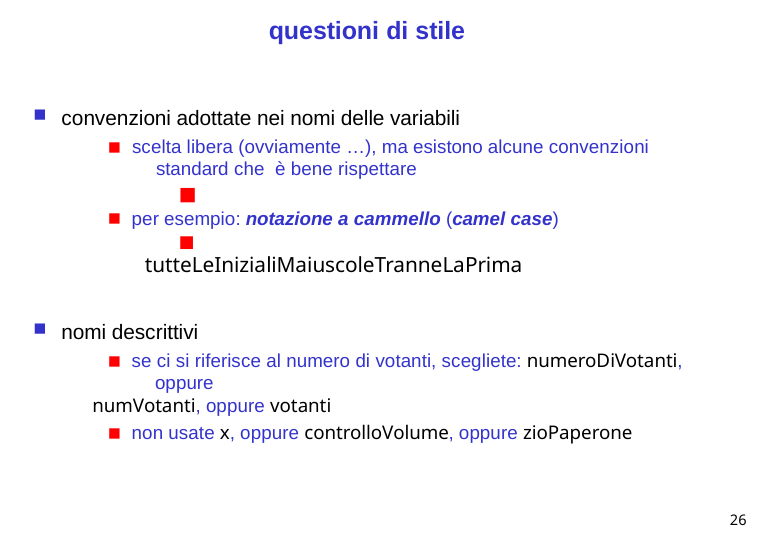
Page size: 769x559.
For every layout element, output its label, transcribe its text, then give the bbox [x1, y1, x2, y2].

text_box convenzioni adottate nei nomi delle variabili scelta libera (ovviamente …), ma esistono alcune convenzioni standard che è bene rispettare per esempio: notazione a cammello (camel case) tutteLeInizialiMaiuscoleTranneLaPrima nomi descrittivi se ci si riferisce al numero di votanti, scegliete: numeroDiVotanti, oppure numVotanti, oppure votanti non usate x, oppure controlloVolume, oppure zioPaperone [29, 97, 725, 415]
title questioni di stile [266, 12, 469, 47]
text_box 26 [727, 509, 750, 531]
